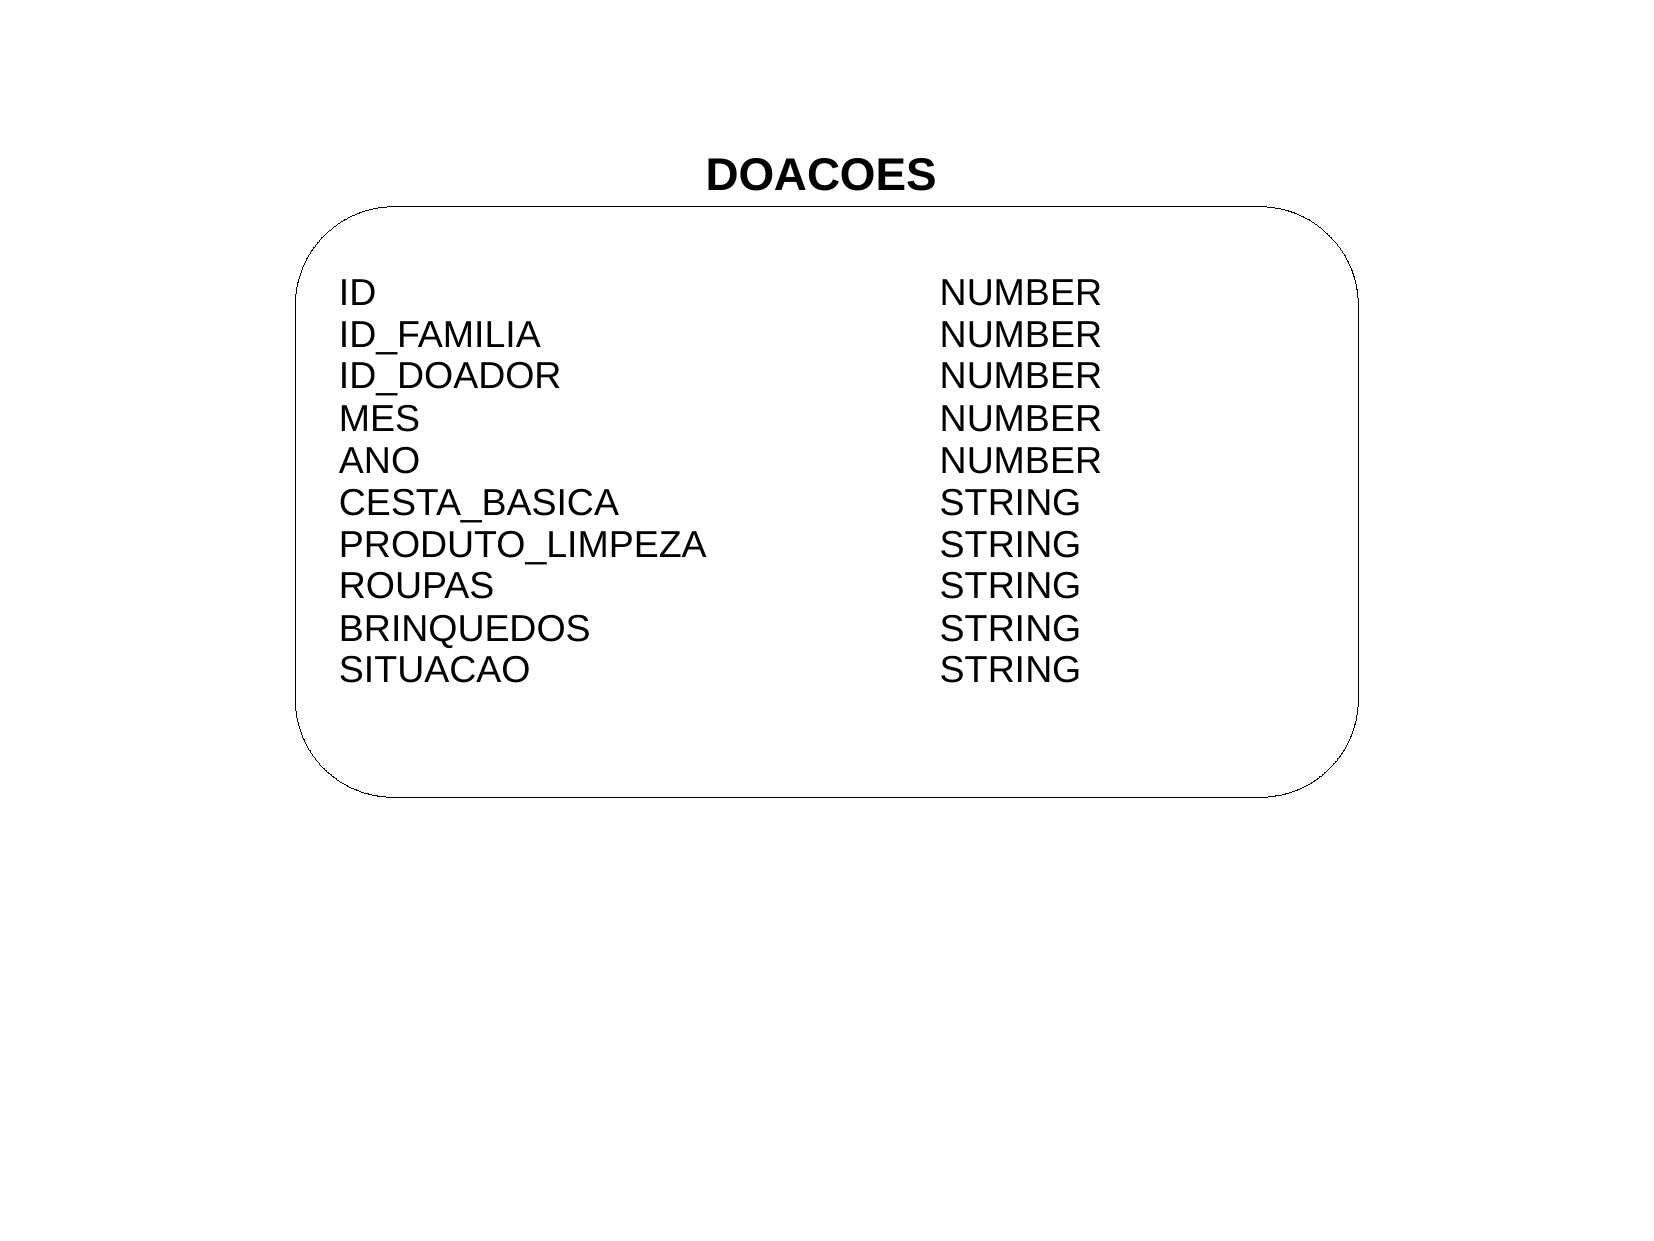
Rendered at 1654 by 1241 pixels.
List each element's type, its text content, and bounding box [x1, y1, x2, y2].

text_box DOACOES [690, 141, 952, 208]
text_box ID NUMBER ID_FAMILIA NUMBER ID_DOADOR NUMBER MES NUMBER ANO NUMBER CESTA_BASICA STRING PRODUTO_LIMPEZA STRING ROUPAS STRING BRINQUEDOS STRING SITUACAO STRING [295, 206, 1359, 798]
